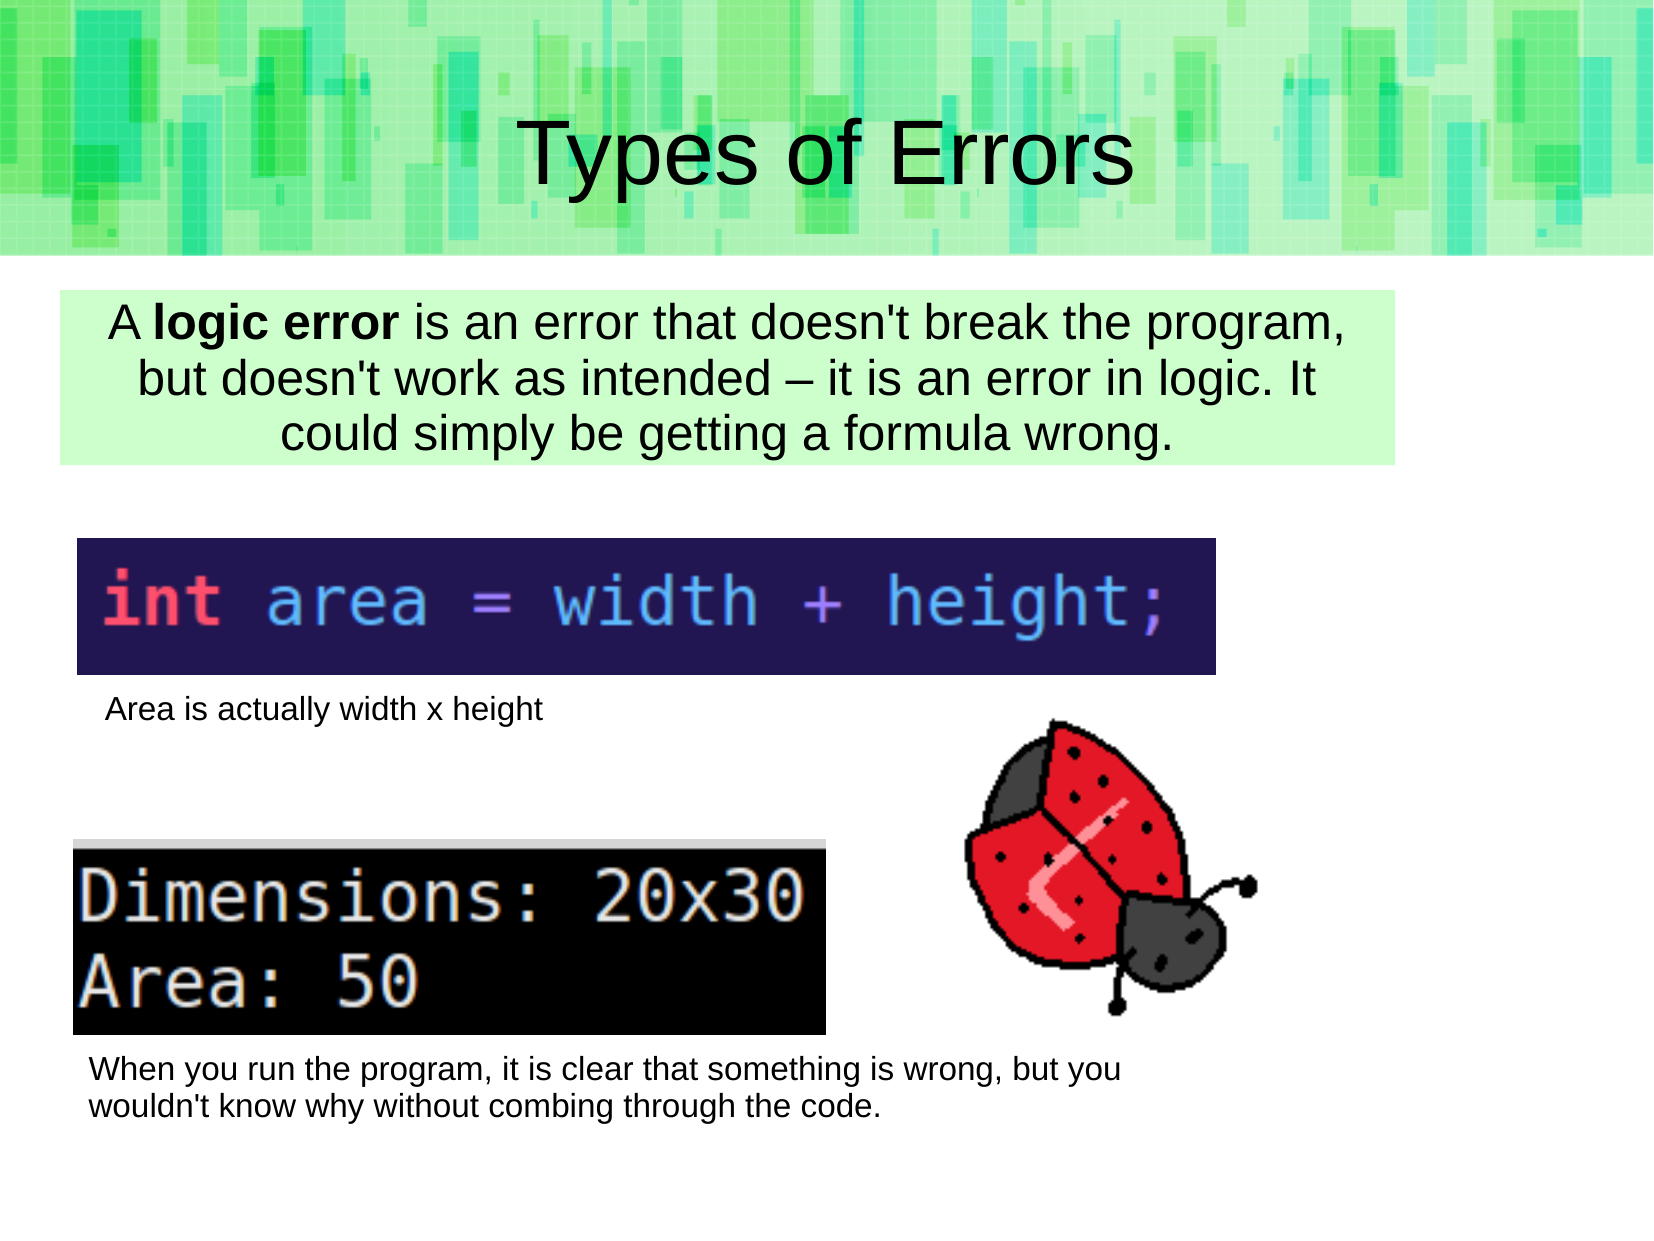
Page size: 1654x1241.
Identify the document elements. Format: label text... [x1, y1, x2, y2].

text_box A logic error is an error that doesn't break the program, but doesn't work as intended – it is an error in logic. It could simply be getting a formula wrong. [60, 290, 1396, 466]
text_box Area is actually width x height [90, 682, 1201, 736]
picture [0, 0, 1654, 1241]
title Types of Errors [82, 49, 1571, 257]
text_box When you run the program, it is clear that something is wrong, but you wouldn't know why without combing through the code. [73, 1042, 1184, 1133]
